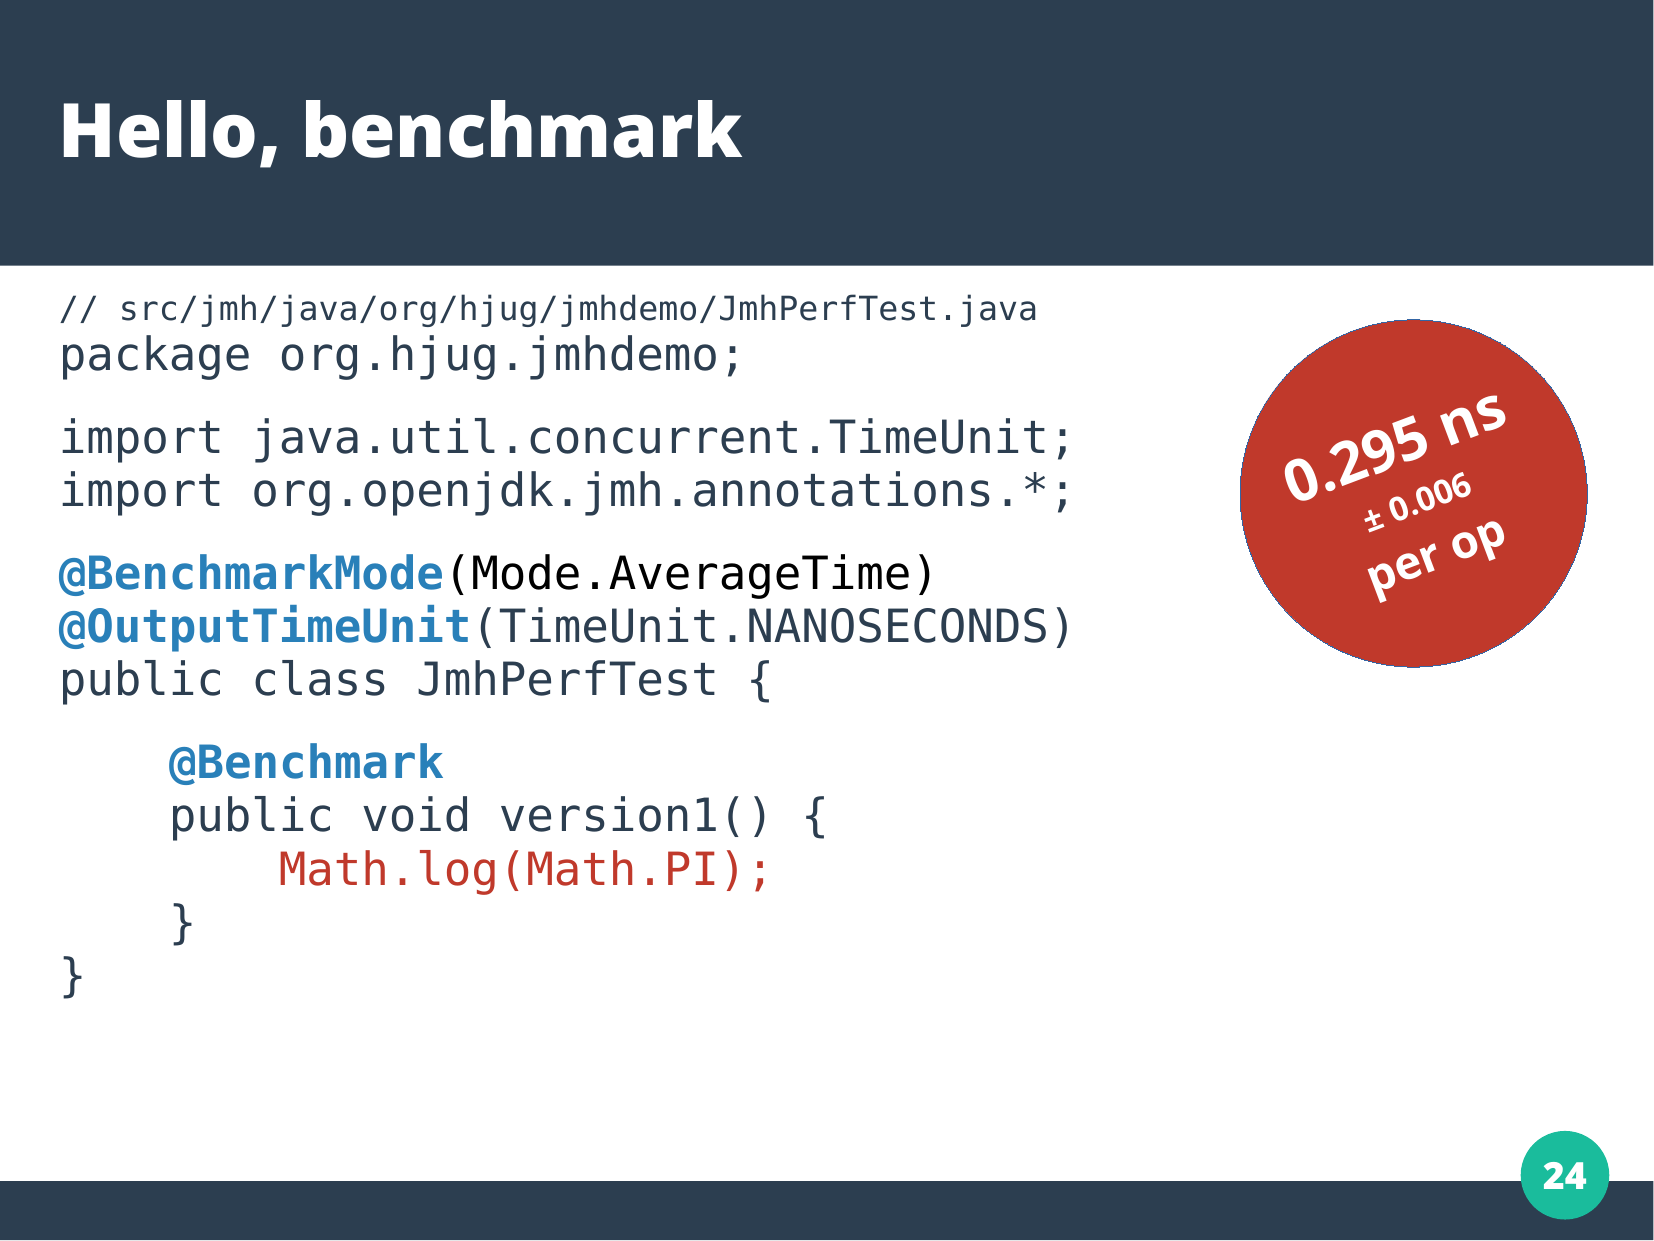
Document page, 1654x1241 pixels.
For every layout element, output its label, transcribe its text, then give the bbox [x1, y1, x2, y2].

text_box 0.295 ns ± 0.006 per op [1240, 319, 1588, 668]
title Hello, benchmark [59, 56, 1595, 200]
list // src/jmh/java/org/hjug/jmhdemo/JmhPerfTest.java package org.hjug.jmhdemo; import java.util.concurrent.TimeUnit; import org.openjdk.jmh.annotations.*; @BenchmarkMode(Mode.AverageTime) @OutputTimeUnit(TimeUnit.NANOSECONDS) public class JmhPerfTest { @Benchmark public void version1() { Math.log(Math.PI); } } [59, 289, 1595, 1117]
